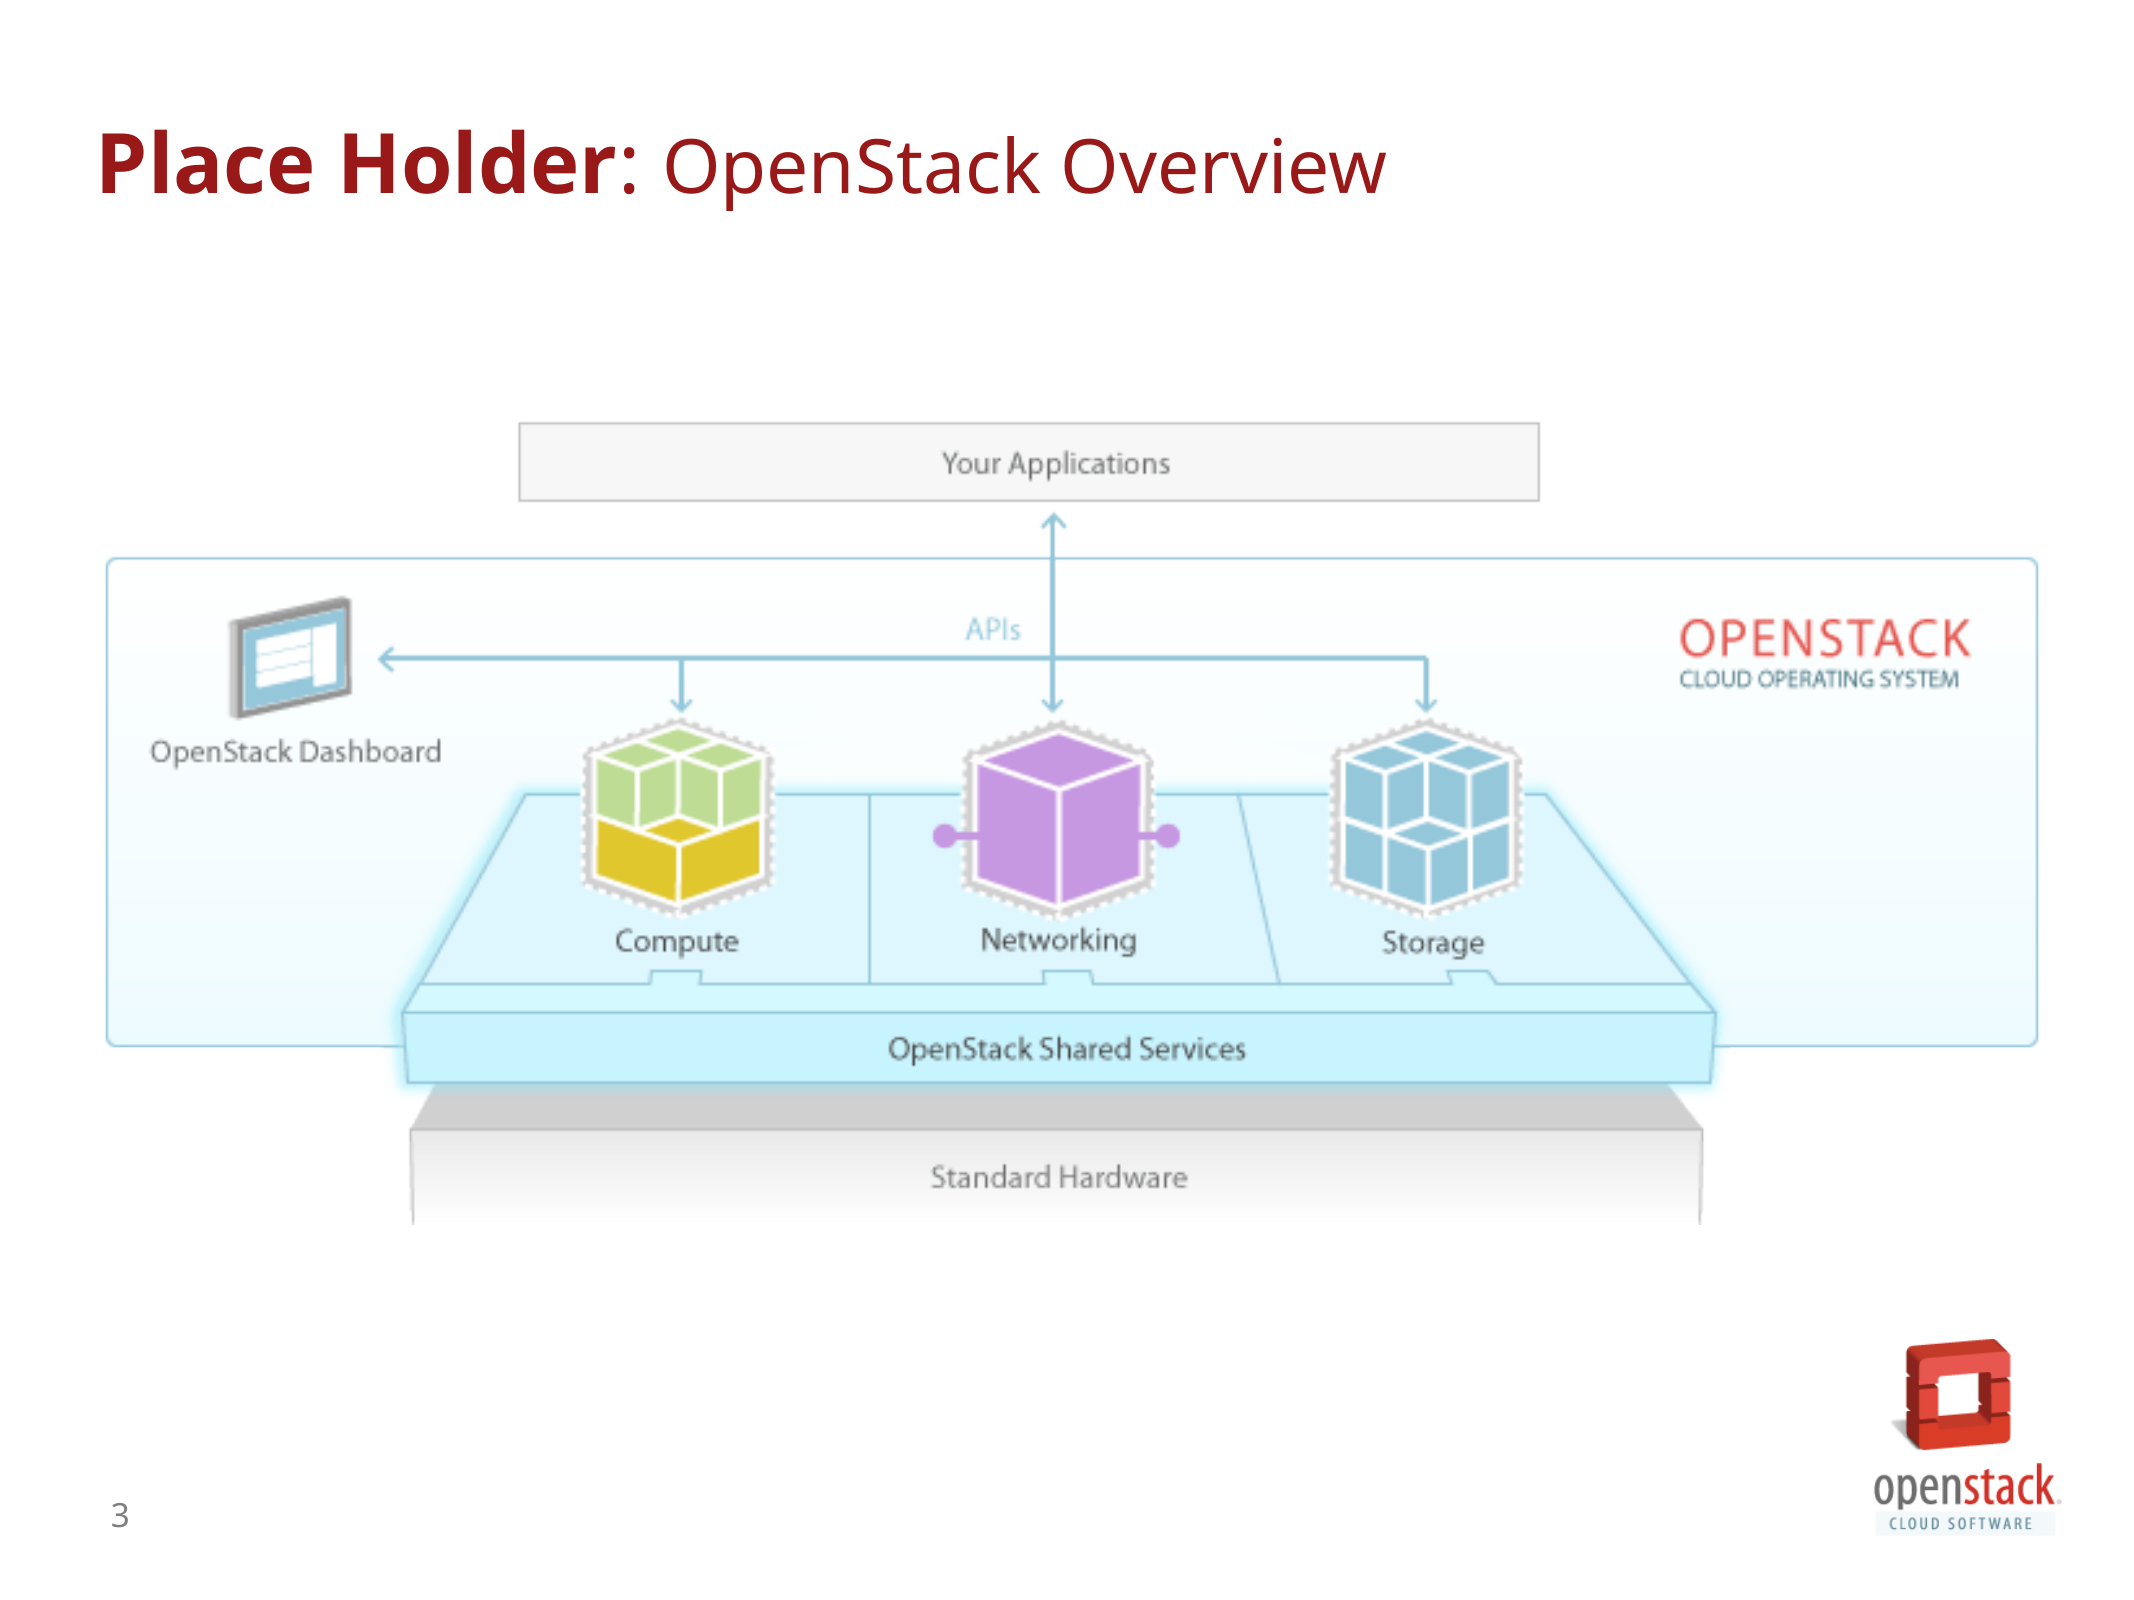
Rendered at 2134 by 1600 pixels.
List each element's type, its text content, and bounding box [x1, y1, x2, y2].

title Place Holder: OpenStack Overview [95, 110, 2134, 400]
picture [101, 420, 2042, 1225]
picture [1841, 1312, 2096, 1567]
